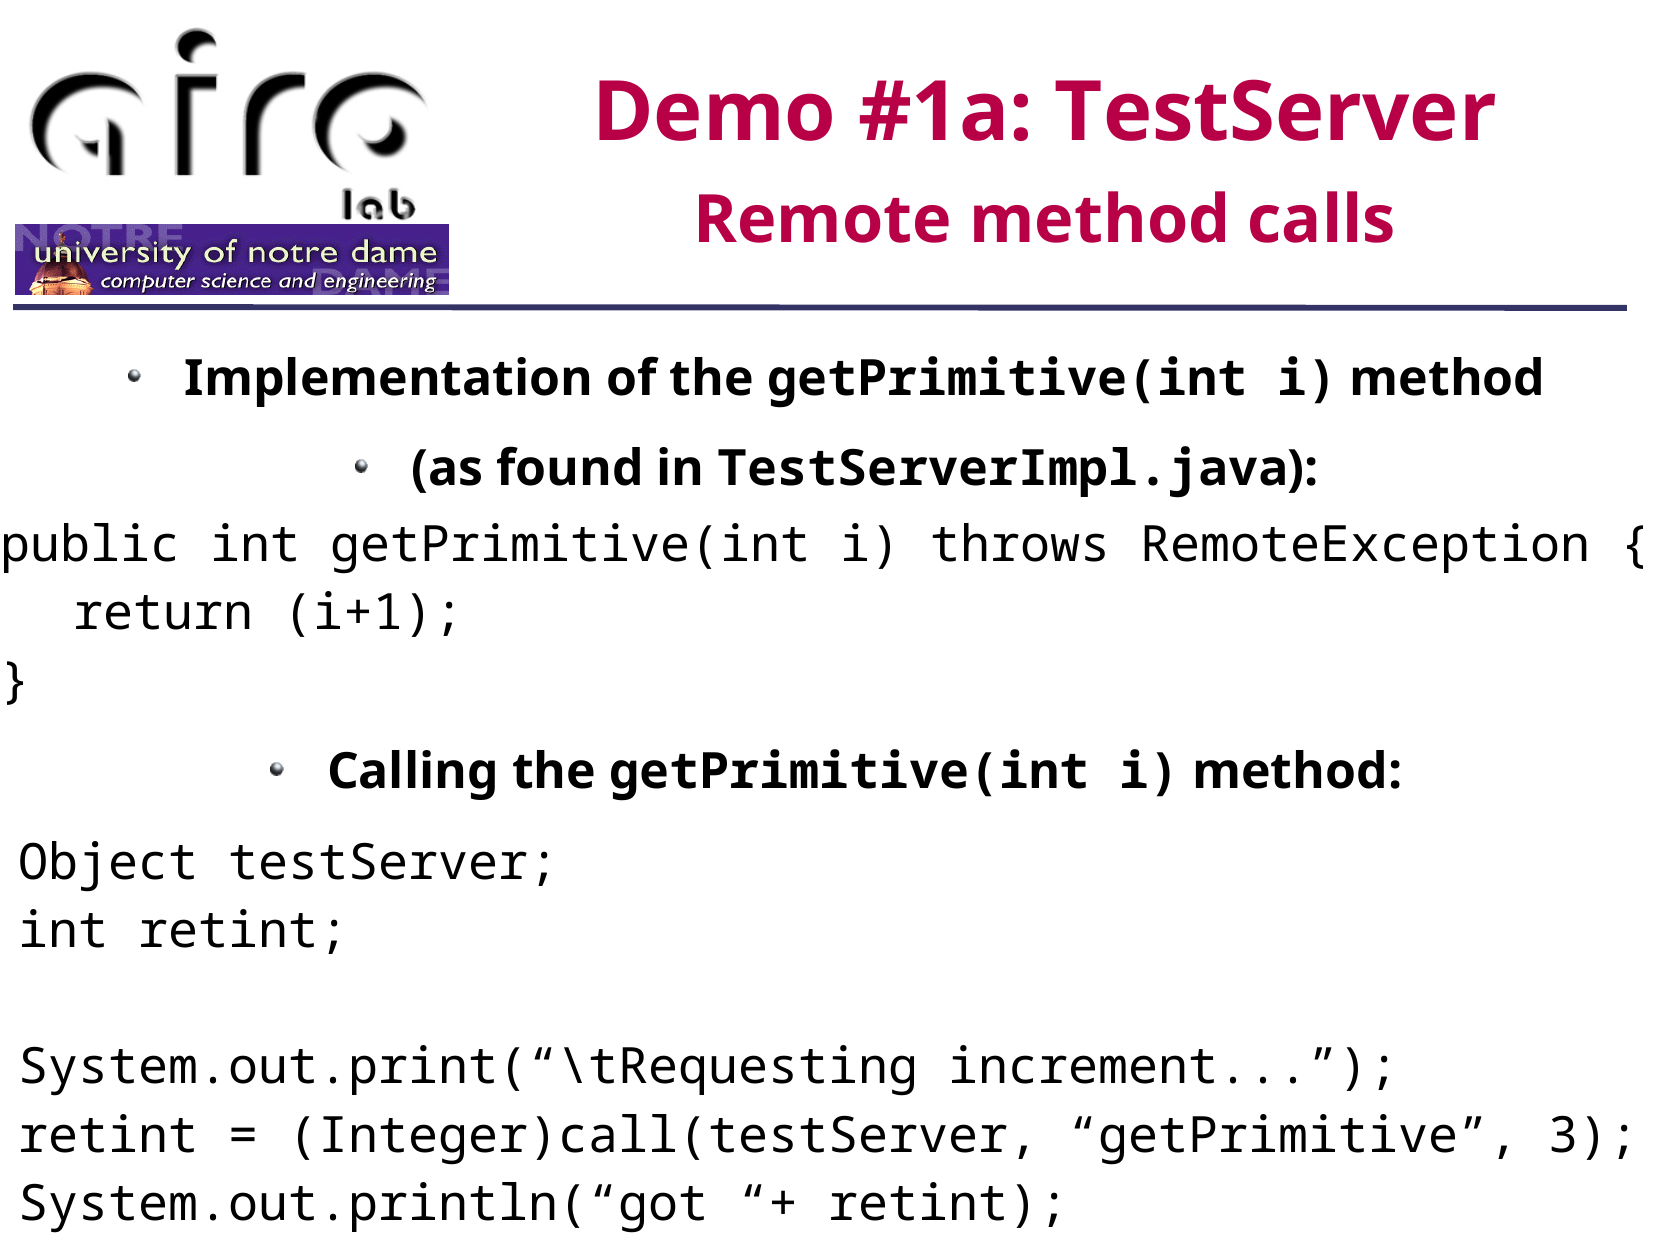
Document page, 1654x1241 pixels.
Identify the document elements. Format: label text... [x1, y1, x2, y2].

list Calling the getPrimitive(int i) method: [270, 729, 1428, 808]
list Implementation of the getPrimitive(int i) method (as found in TestServerImpl.java): [109, 336, 1566, 498]
title Demo #1a: TestServer Remote method calls [461, 23, 1629, 282]
text_box public int getPrimitive(int i) throws RemoteException { return (i+1); } [0, 507, 1654, 698]
picture [9, 8, 456, 295]
text_box Object testServer; int retint; System.out.print(“\tRequesting increment...”); retint = (Integer)call(testServer, “getPrimitive”, 3); System.out.println(“got “+ retint); [18, 825, 1654, 1217]
